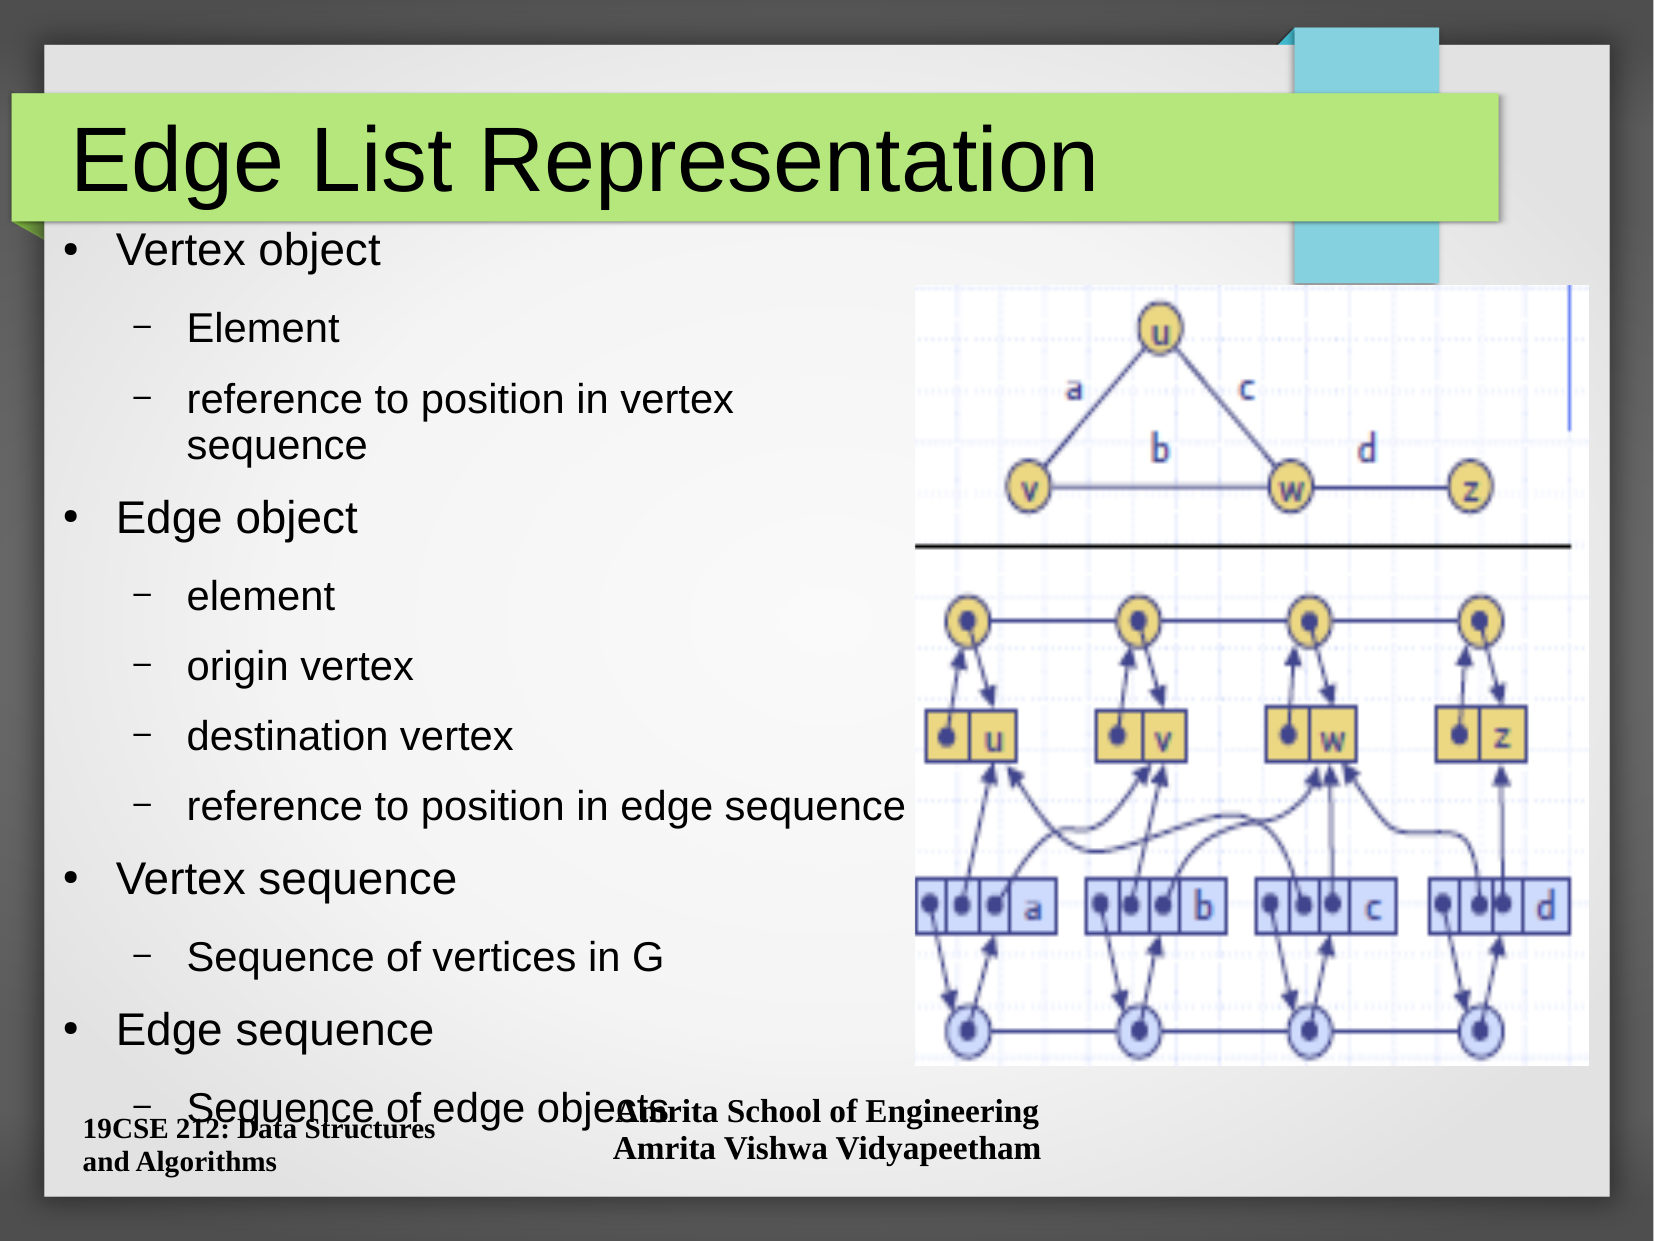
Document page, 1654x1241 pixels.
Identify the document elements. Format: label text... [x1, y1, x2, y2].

title Edge List Representation [70, 106, 1229, 213]
list Vertex object Element reference to position in vertex sequence Edge object element origin vertex destination vertex reference to position in edge sequence Vertex sequence Sequence of vertices in G Edge sequence Sequence of edge objects [45, 224, 916, 1111]
picture [0, 0, 1654, 1241]
